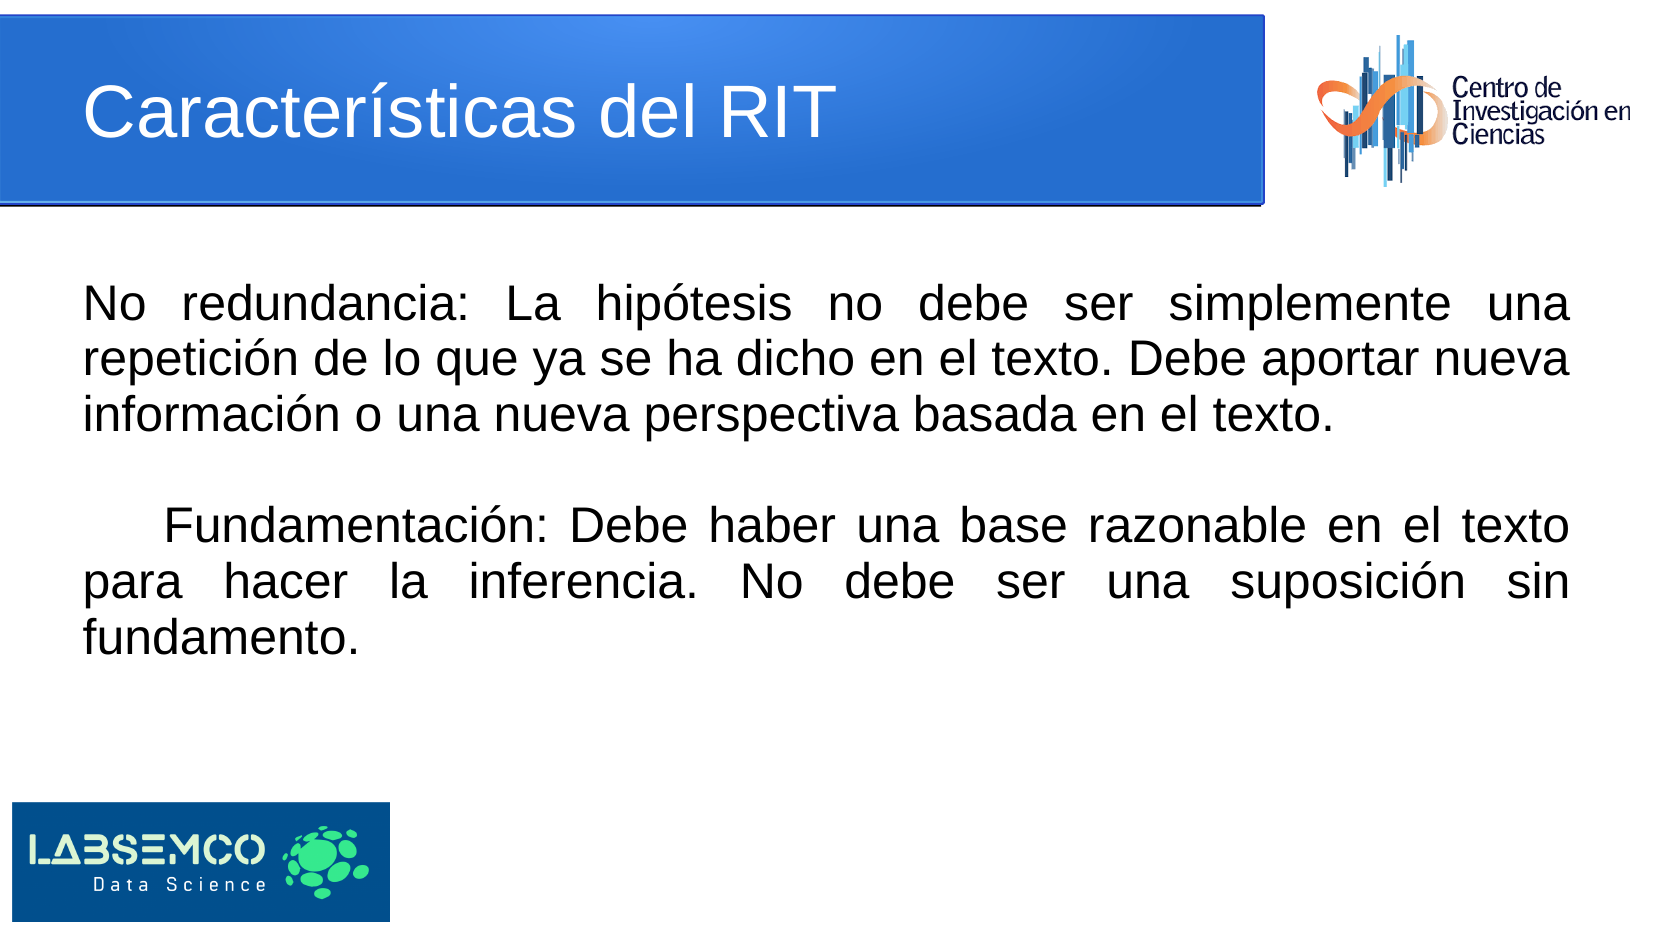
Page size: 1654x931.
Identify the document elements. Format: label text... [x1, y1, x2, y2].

subtitle No redundancia: La hipótesis no debe ser simplemente una repetición de lo que ya se ha dicho en el texto. Debe aportar nueva información o una nueva perspectiva basada en el texto. Fundamentación: Debe haber una base razonable en el texto para hacer la inferencia. No debe ser una suposición sin fundamento. [82, 218, 1571, 833]
picture [11, 801, 390, 922]
title Características del RIT [82, 35, 1235, 189]
picture [1317, 35, 1630, 187]
